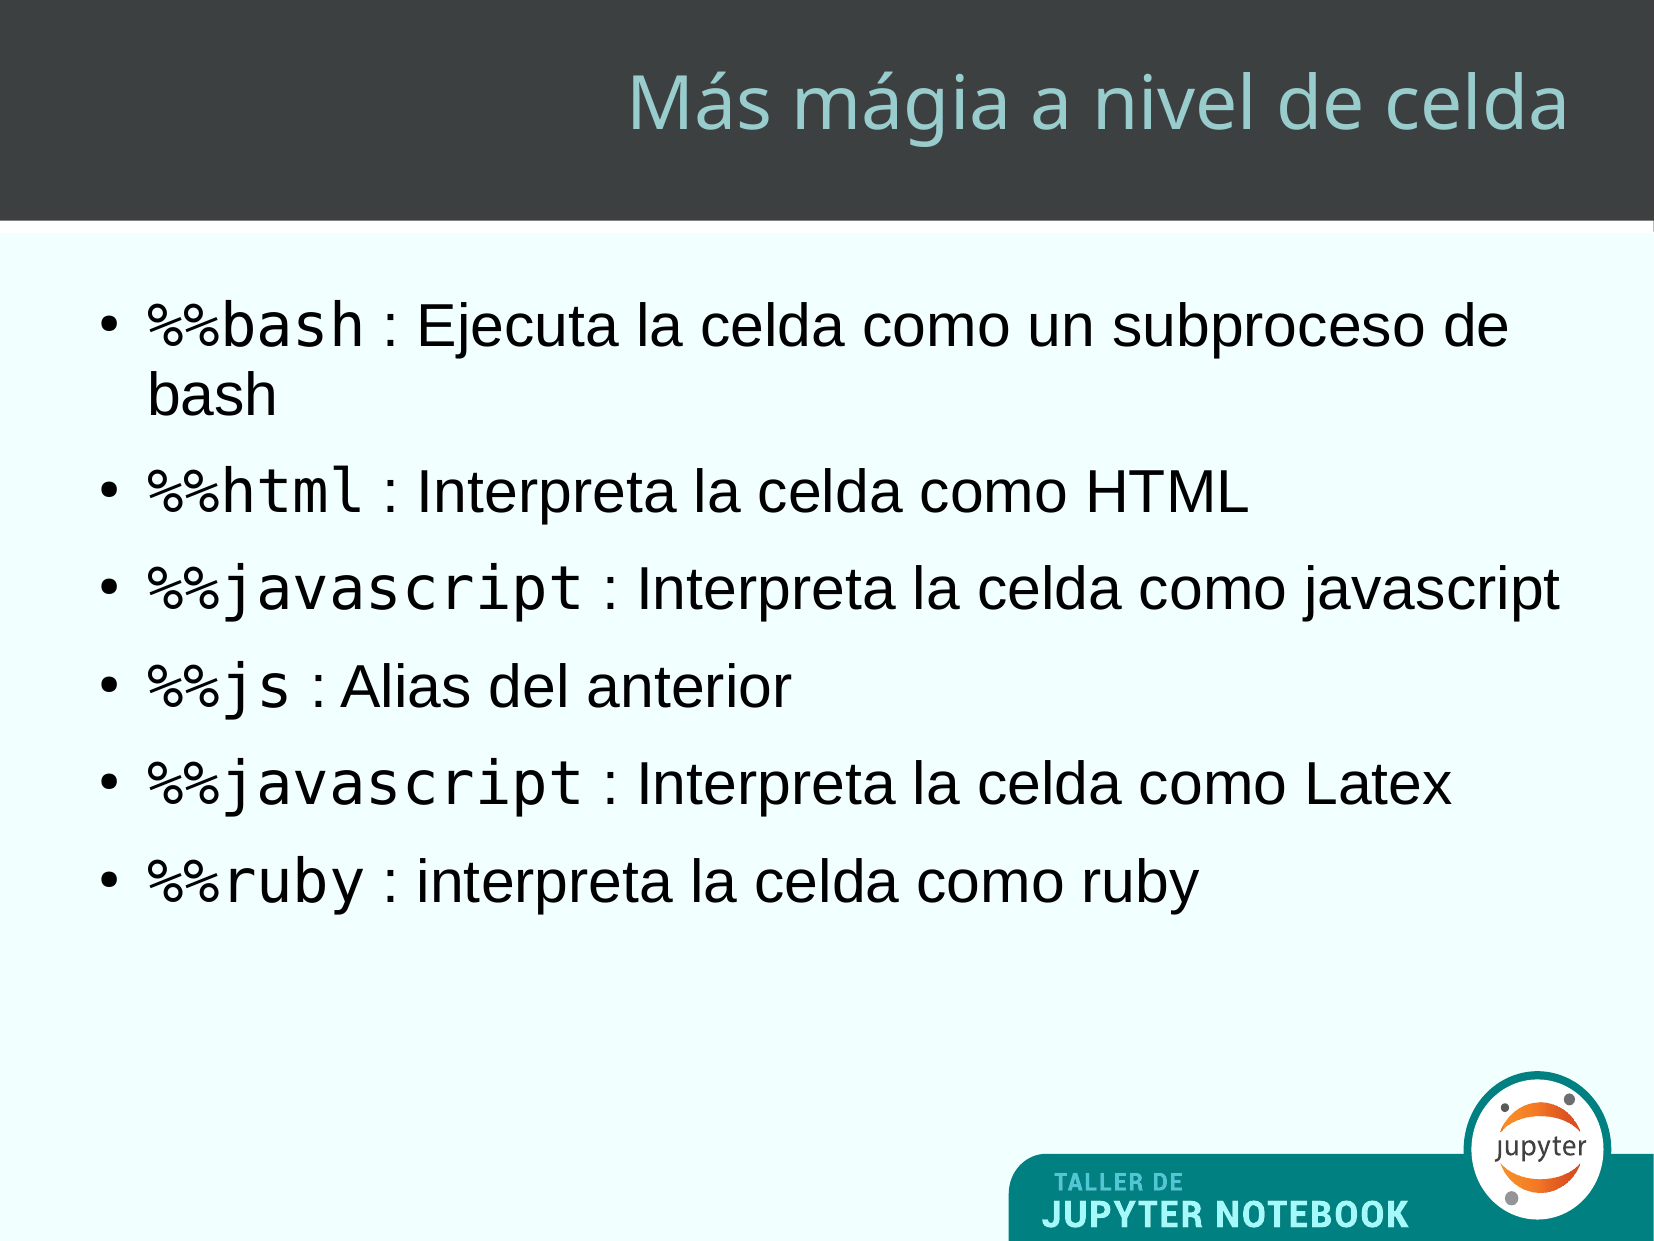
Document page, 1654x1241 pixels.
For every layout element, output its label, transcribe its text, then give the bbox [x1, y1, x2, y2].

title Más mágia a nivel de celda [82, 49, 1571, 257]
list %%bash : Ejecuta la celda como un subproceso de bash %%html : Interpreta la celda como HTML %%javascript : Interpreta la celda como javascript %%js : Alias del anterior %%javascript : Interpreta la celda como Latex %%ruby : interpreta la celda como ruby [82, 290, 1571, 1010]
